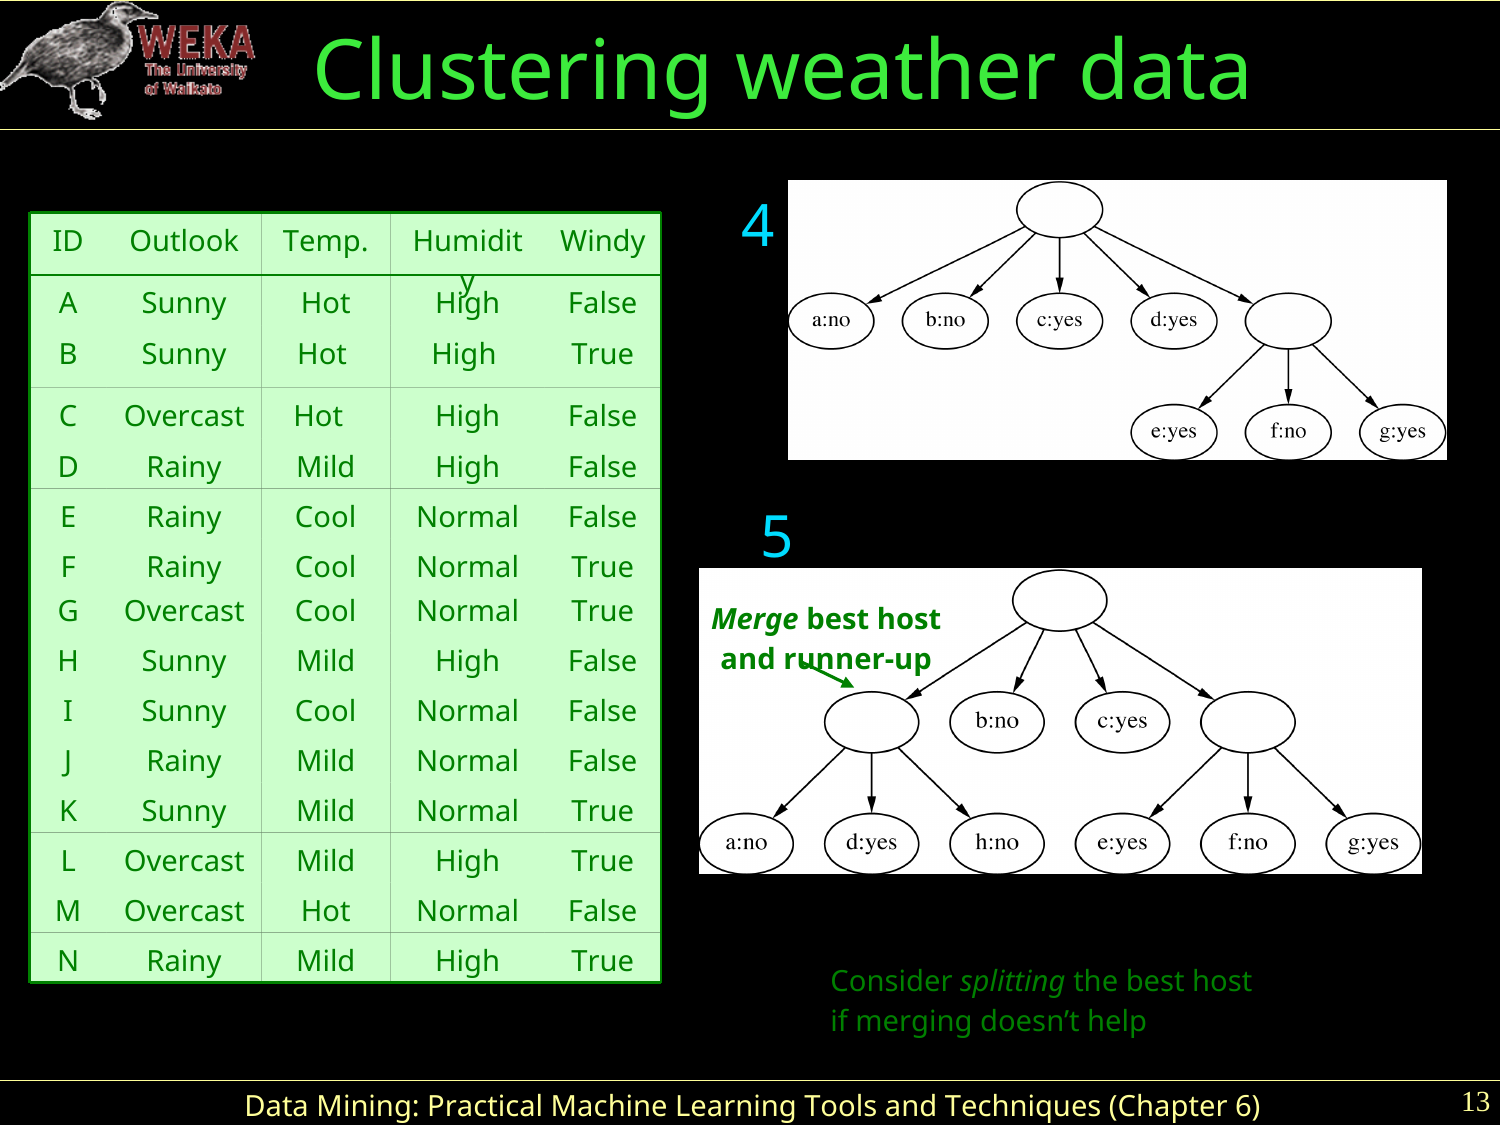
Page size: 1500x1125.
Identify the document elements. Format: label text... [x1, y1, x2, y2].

text_box D [31, 439, 106, 489]
text_box Cool [262, 583, 391, 634]
text_box Sunny [106, 276, 262, 326]
text_box Normal [391, 733, 545, 783]
text_box Cool [262, 489, 391, 539]
text_box True [545, 539, 660, 583]
text_box Overcast [106, 583, 262, 634]
text_box False [545, 634, 660, 683]
text_box High [463, 276, 472, 289]
text_box E [31, 489, 106, 539]
text_box Overcast [106, 883, 262, 933]
text_box High [391, 439, 545, 489]
text_box Cool [262, 683, 391, 733]
text_box Rainy [106, 933, 262, 981]
text_box Mild [262, 439, 391, 489]
text_box Mild [262, 733, 391, 783]
text_box High [391, 933, 545, 981]
text_box Humidity [391, 214, 545, 274]
title Clustering weather data [297, 0, 1500, 148]
text_box False [545, 683, 660, 733]
text_box J [31, 733, 106, 783]
text_box Hot [262, 388, 391, 439]
text_box Mild [262, 634, 391, 683]
text_box Hot [262, 276, 391, 326]
text_box Cool [262, 539, 391, 583]
text_box Normal [391, 883, 545, 933]
text_box Normal [391, 489, 545, 539]
text_box Mild [262, 783, 391, 833]
text_box H [31, 634, 106, 683]
text_box Mild [262, 833, 391, 883]
list 4 [719, 177, 798, 263]
text_box False [545, 439, 660, 489]
text_box Consider splitting the best host if merging doesn’t help [815, 952, 1280, 1048]
text_box False [545, 733, 660, 783]
text_box M [31, 883, 106, 933]
text_box High [391, 388, 545, 439]
text_box N [31, 933, 106, 981]
picture [699, 568, 1422, 874]
text_box High [391, 833, 545, 883]
text_box False [545, 883, 660, 933]
text_box Sunny [106, 326, 262, 388]
text_box High [391, 276, 545, 326]
text_box B [31, 326, 106, 388]
text_box High [391, 326, 545, 388]
text_box Normal [391, 683, 545, 733]
text_box Rainy [106, 733, 262, 783]
text_box Rainy [106, 489, 262, 539]
text_box False [545, 388, 660, 439]
text_box 5 [738, 487, 816, 563]
text_box Merge best host and runner-up [678, 590, 975, 686]
text_box Hot [262, 883, 391, 933]
text_box Outlook [106, 214, 262, 274]
text_box Normal [391, 783, 545, 833]
text_box C [31, 388, 106, 439]
text_box Overcast [106, 833, 262, 883]
text_box Windy [545, 214, 660, 274]
text_box A [31, 276, 106, 326]
text_box Rainy [106, 439, 262, 489]
text_box K [31, 783, 106, 833]
text_box Overcast [106, 388, 262, 439]
text_box F [31, 539, 106, 583]
text_box I [31, 683, 106, 733]
text_box Normal [391, 539, 545, 583]
text_box Normal [391, 583, 545, 634]
text_box Sunny [106, 683, 262, 733]
text_box L [31, 833, 106, 883]
text_box G [31, 583, 106, 634]
text_box High [391, 634, 545, 683]
text_box Hot [262, 326, 391, 388]
picture [788, 180, 1447, 460]
text_box Sunny [106, 783, 262, 833]
text_box False [545, 489, 660, 539]
text_box True [545, 583, 660, 634]
text_box Rainy [106, 539, 262, 583]
text_box True [545, 783, 660, 833]
text_box ID [31, 214, 106, 274]
text_box Temp. [262, 214, 391, 274]
text_box True [545, 326, 660, 388]
text_box Sunny [106, 634, 262, 683]
text_box True [545, 833, 660, 883]
picture [0, 1, 266, 129]
text_box False [545, 276, 660, 326]
text_box True [545, 933, 660, 981]
text_box Mild [262, 933, 391, 981]
